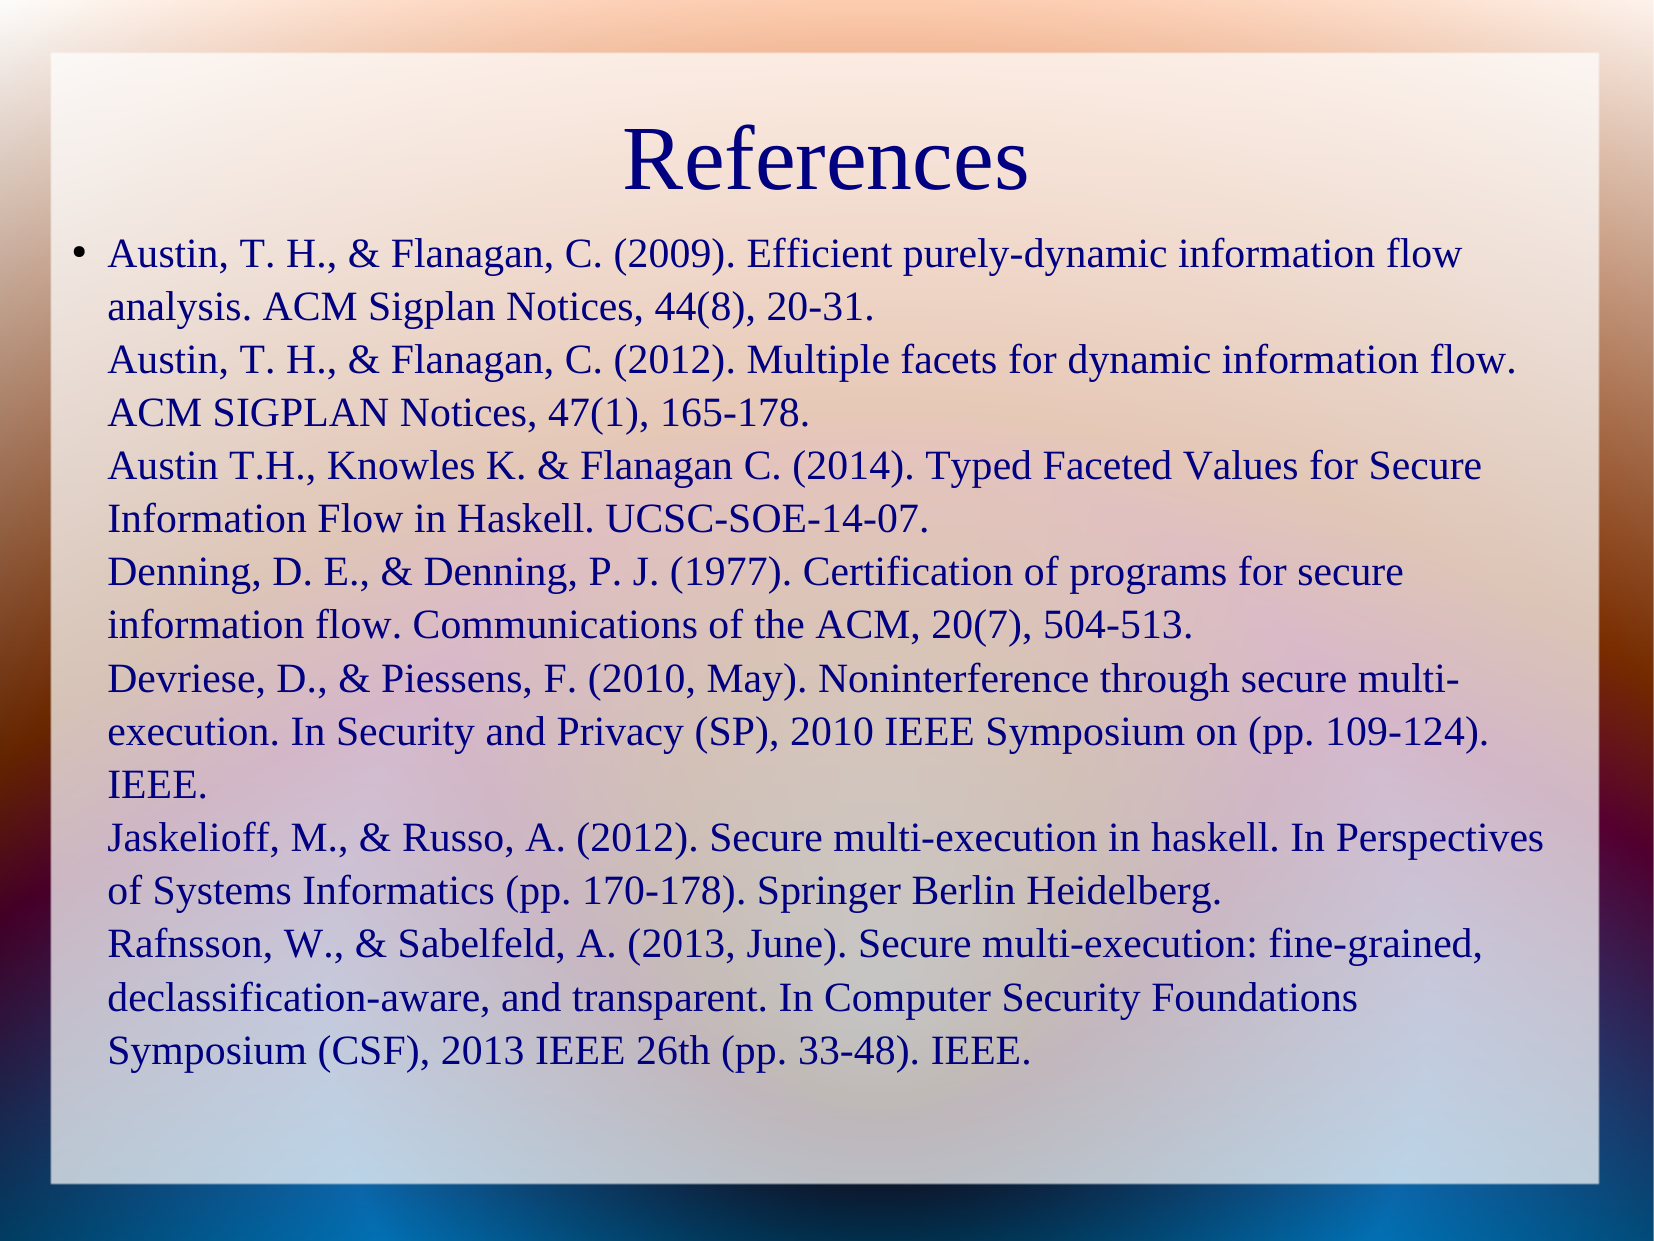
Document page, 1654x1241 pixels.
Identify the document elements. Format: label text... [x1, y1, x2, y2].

title References [82, 55, 1571, 263]
picture [0, 0, 1654, 1241]
title Austin, T. H., & Flanagan, C. (2009). Efficient purely-dynamic information flow analysis. ACM Sigplan Notices, 44(8), 20-31. Austin, T. H., & Flanagan, C. (2012). Multiple facets for dynamic information flow. ACM SIGPLAN Notices, 47(1), 165-178. Austin T.H., Knowles K. & Flanagan C. (2014). Typed Faceted Values for Secure Information Flow in Haskell. UCSC-SOE-14-07. Denning, D. E., & Denning, P. J. (1977). Certification of programs for secure information flow. Communications of the ACM, 20(7), 504-513. Devriese, D., & Piessens, F. (2010, May). Noninterference through secure multi-execution. In Security and Privacy (SP), 2010 IEEE Symposium on (pp. 109-124). IEEE. Jaskelioff, M., & Russo, A. (2012). Secure multi-execution in haskell. In Perspectives of Systems Informatics (pp. 170-178). Springer Berlin Heidelberg. Rafnsson, W., & Sabelfeld, A. (2013, June). Secure multi-execution: fine-grained, declassification-aware, and transparent. In Computer Security Foundations Symposium (CSF), 2013 IEEE 26th (pp. 33-48). IEEE. [71, 222, 1561, 1096]
